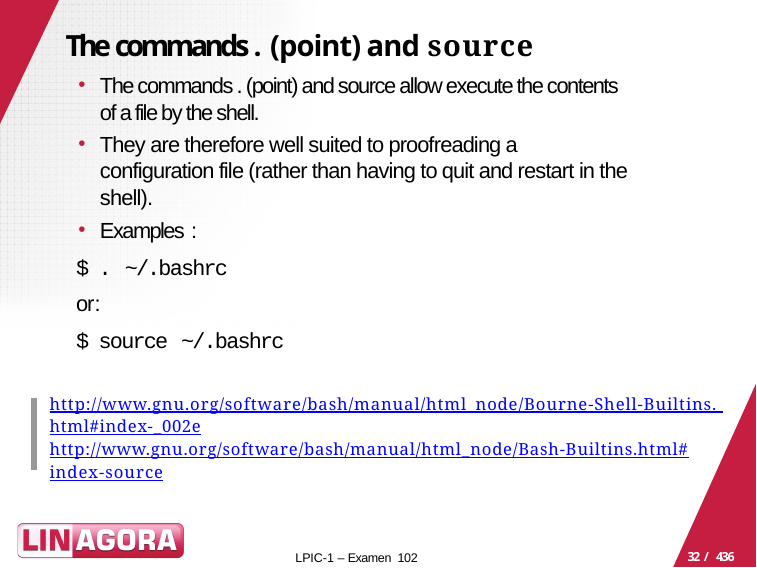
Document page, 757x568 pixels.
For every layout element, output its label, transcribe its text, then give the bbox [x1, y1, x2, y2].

picture [0, 0, 352, 352]
text_box [17, 519, 184, 562]
text_box The commands . (point) and source allow execute the contents of a file by the shell. They are therefore well suited to proofreading a configuration file (rather than having to quit and restart in the shell). Examples : $ . ~/.bashrc or: $ source ~/.bashrc [52, 70, 727, 353]
title The commands .(point) and source [63, 26, 692, 62]
footer LPIC-1 – Examen 102 [293, 549, 420, 568]
text_box http://www.gnu.org/software/bash/manual/html_node/Bourne-Shell-Builtins. html#index-_002e http://www.gnu.org/software/bash/manual/html_node/Bash-Builtins.html# index-source [47, 393, 757, 486]
slide_number <numéro> / 436 [683, 549, 747, 568]
